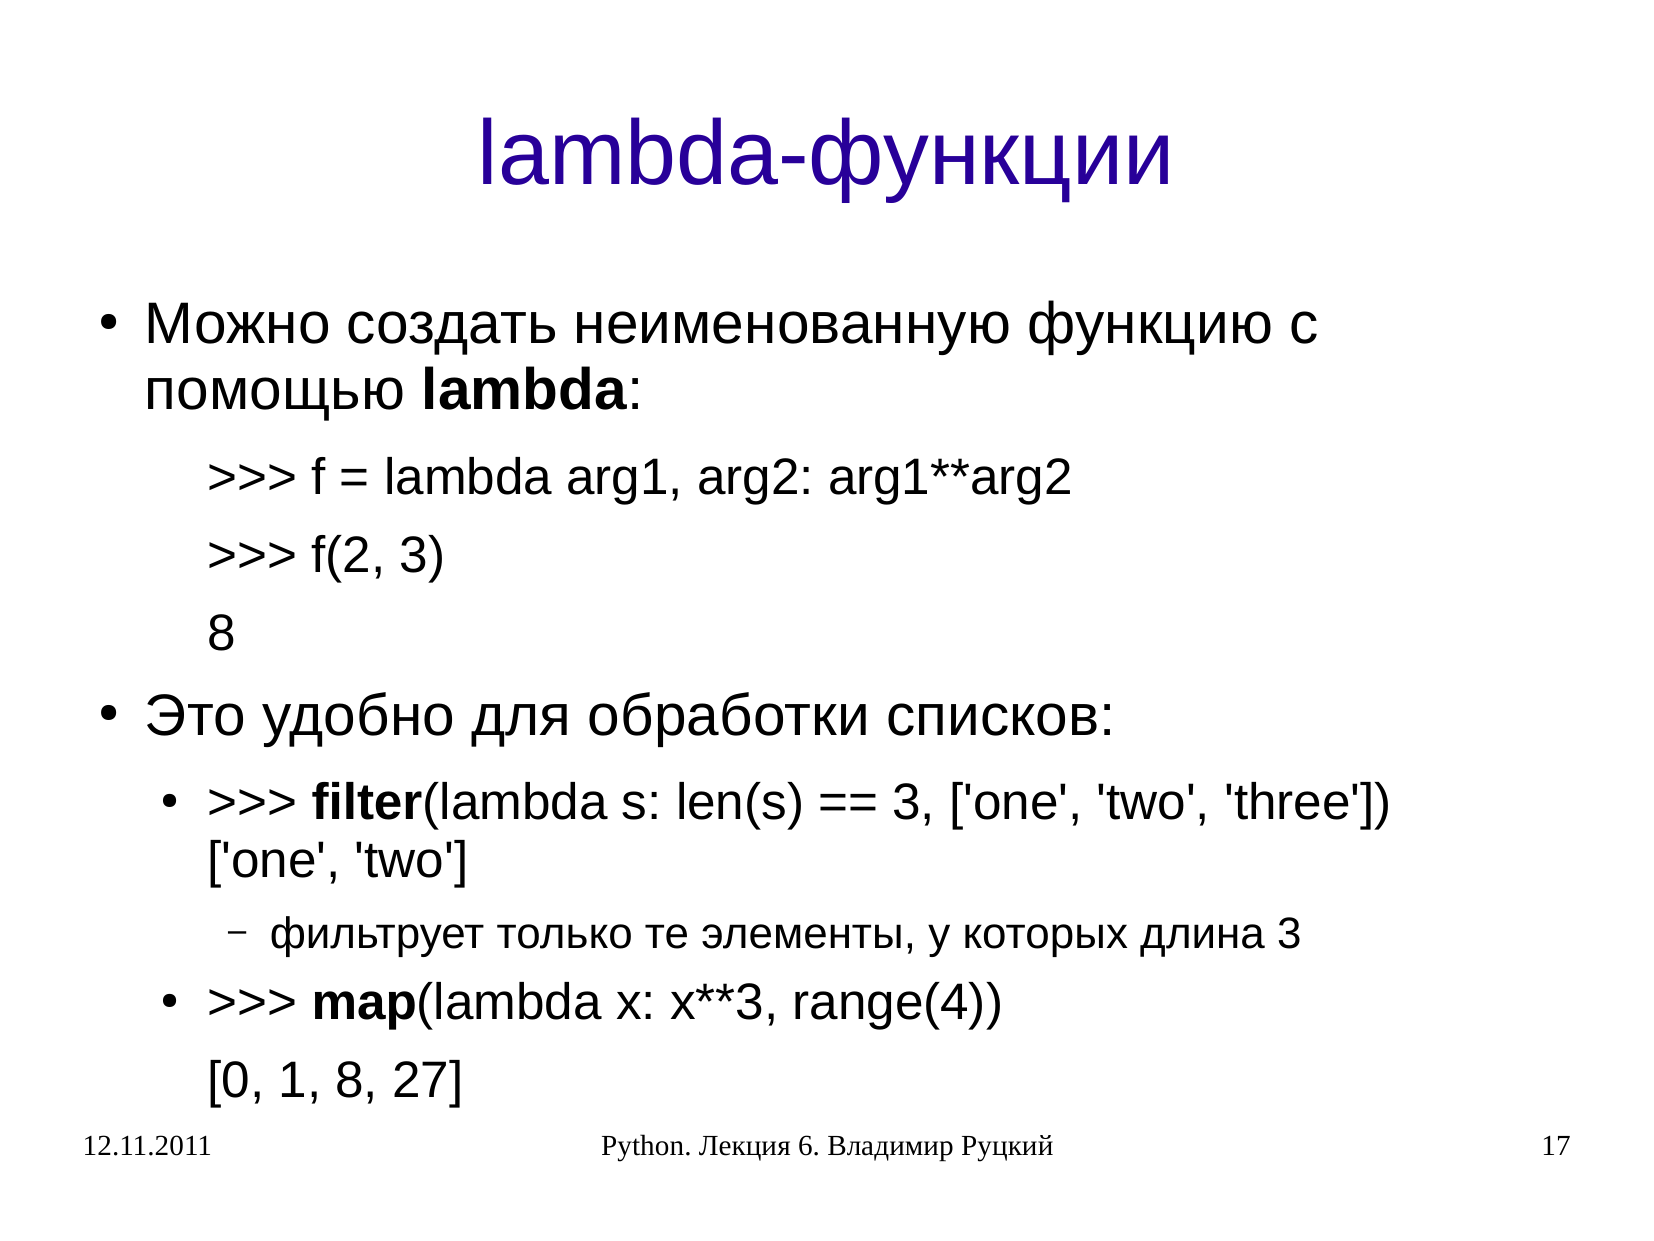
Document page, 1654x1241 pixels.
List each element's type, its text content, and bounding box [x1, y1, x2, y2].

title lambda-функции [82, 49, 1571, 257]
list Можно создать неименованную функцию с помощью lambda: >>> f = lambda arg1, arg2: arg1**arg2 >>> f(2, 3) 8 Это удобно для обработки списков: >>> filter(lambda s: len(s) == 3, ['one', 'two', 'three']) ['one', 'two'] фильтрует только те элементы, у которых длина 3 >>> map(lambda x: x**3, range(4)) [0, 1, 8, 27] [82, 290, 1571, 1109]
